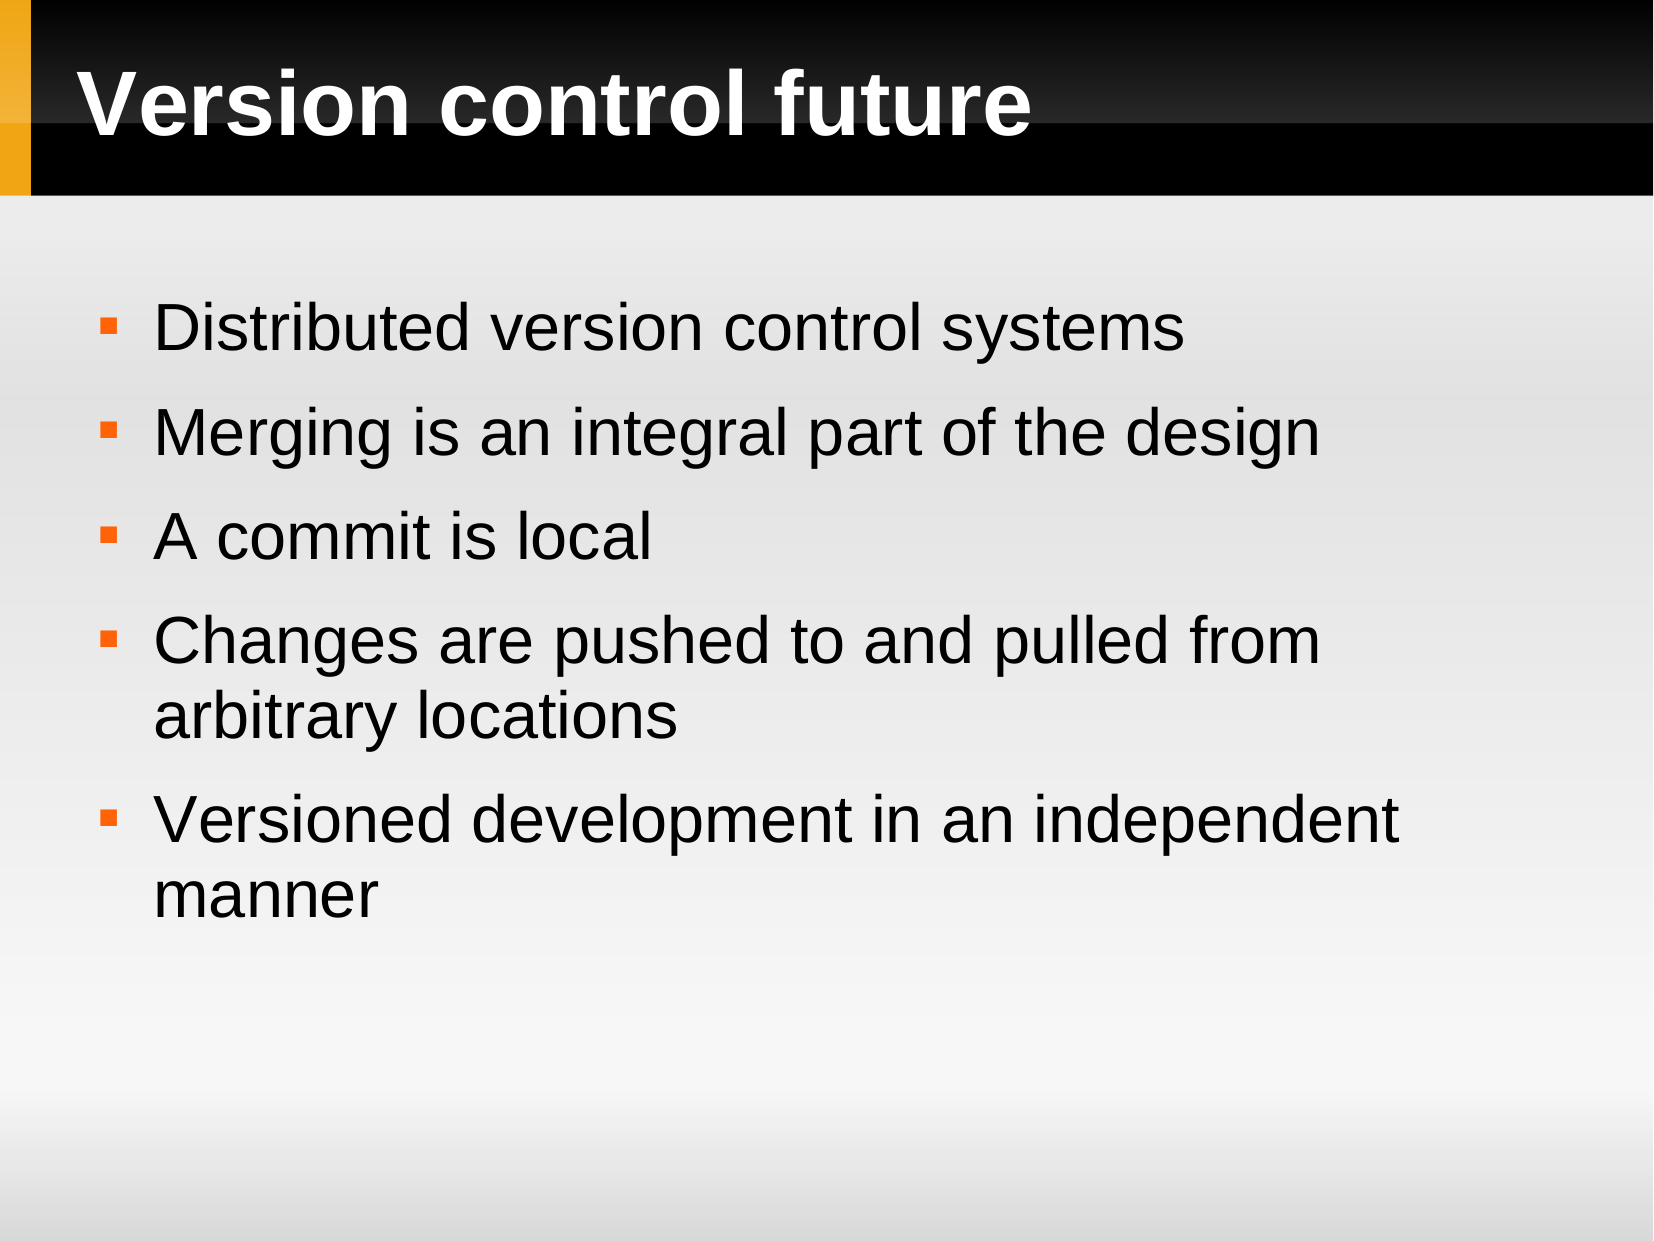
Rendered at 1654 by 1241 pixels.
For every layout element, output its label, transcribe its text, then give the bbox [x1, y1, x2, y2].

list Distributed version control systems Merging is an integral part of the design A commit is local Changes are pushed to and pulled from arbitrary locations Versioned development in an independent manner [82, 290, 1571, 1095]
title Version control future [76, 7, 1565, 200]
picture [0, 0, 1654, 1241]
